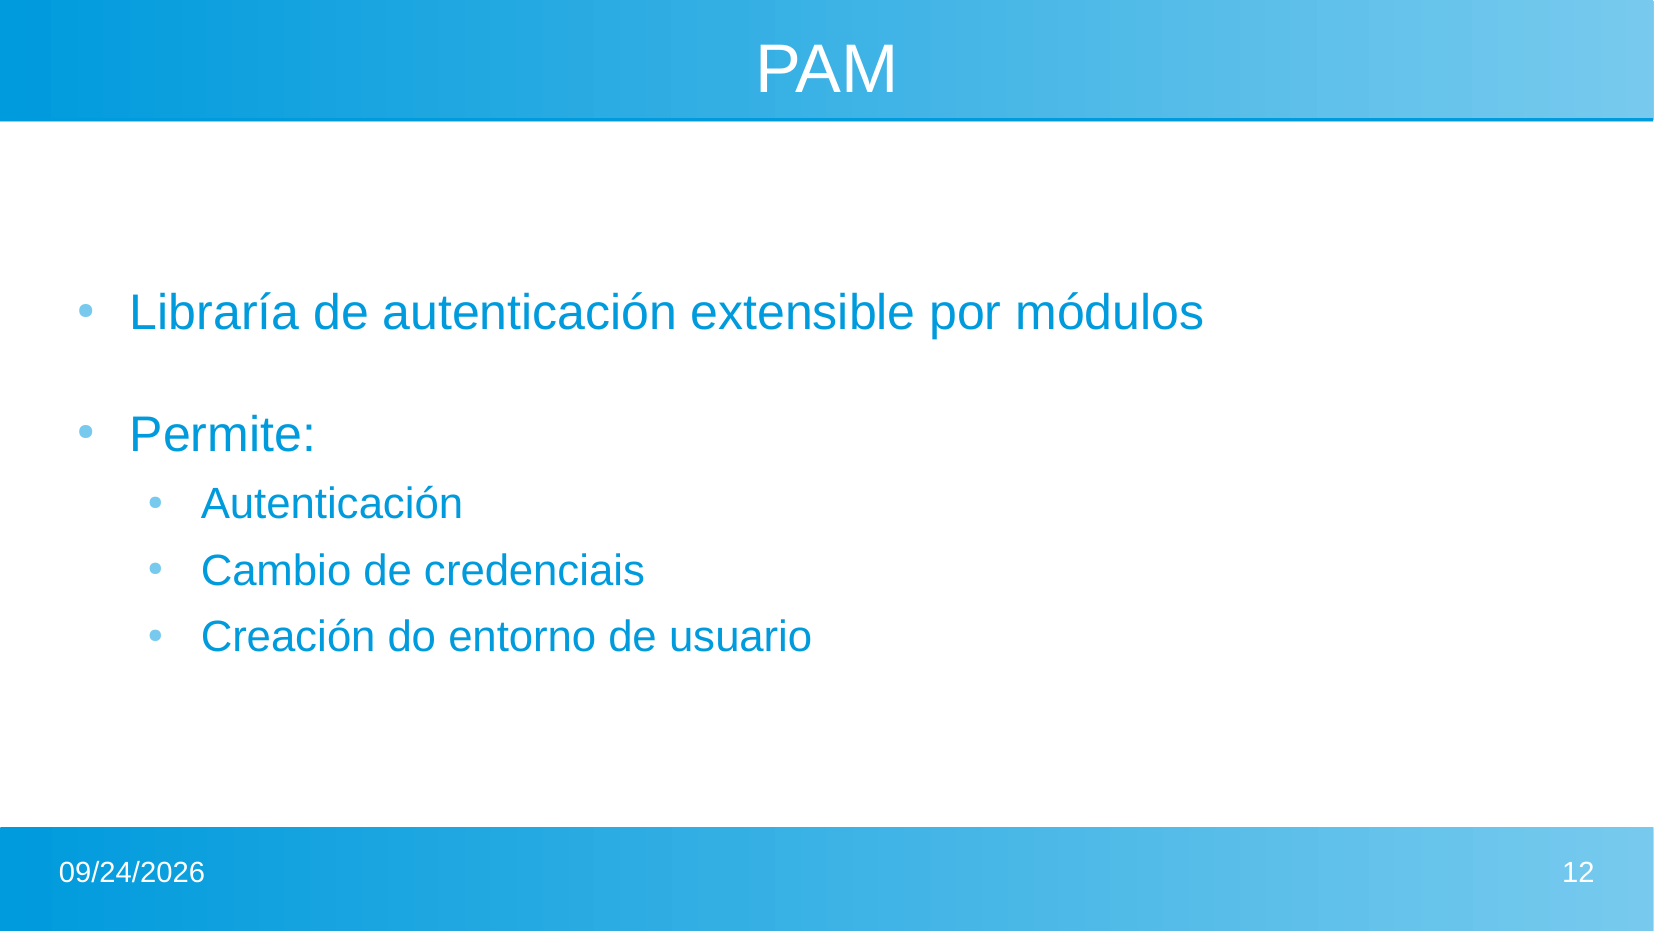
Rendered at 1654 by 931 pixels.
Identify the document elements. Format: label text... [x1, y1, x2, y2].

list Libraría de autenticación extensible por módulos Permite: Autenticación Cambio de credenciais Creación do entorno de usuario [59, 177, 1595, 768]
title PAM [59, 29, 1595, 108]
